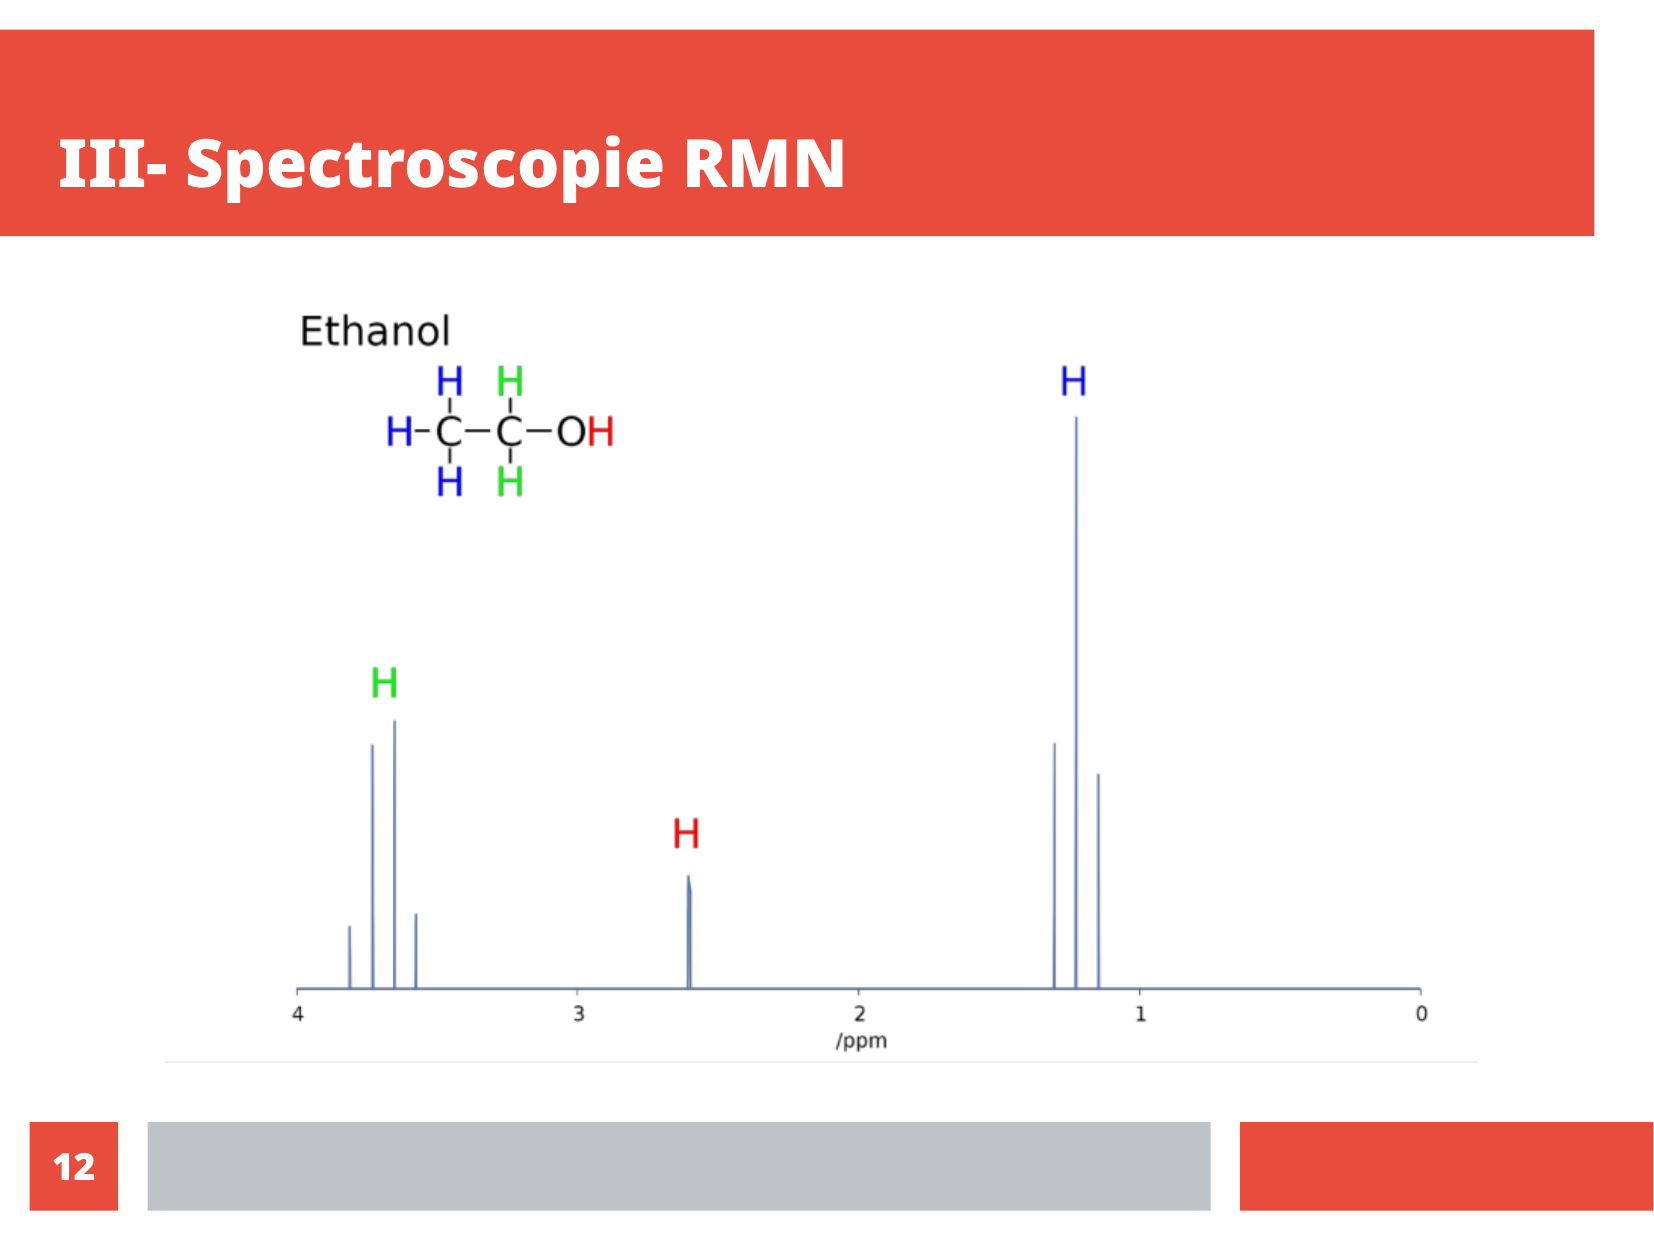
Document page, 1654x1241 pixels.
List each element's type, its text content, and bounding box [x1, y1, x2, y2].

title III- Spectroscopie RMN [59, 59, 1595, 207]
picture [165, 301, 1478, 1063]
